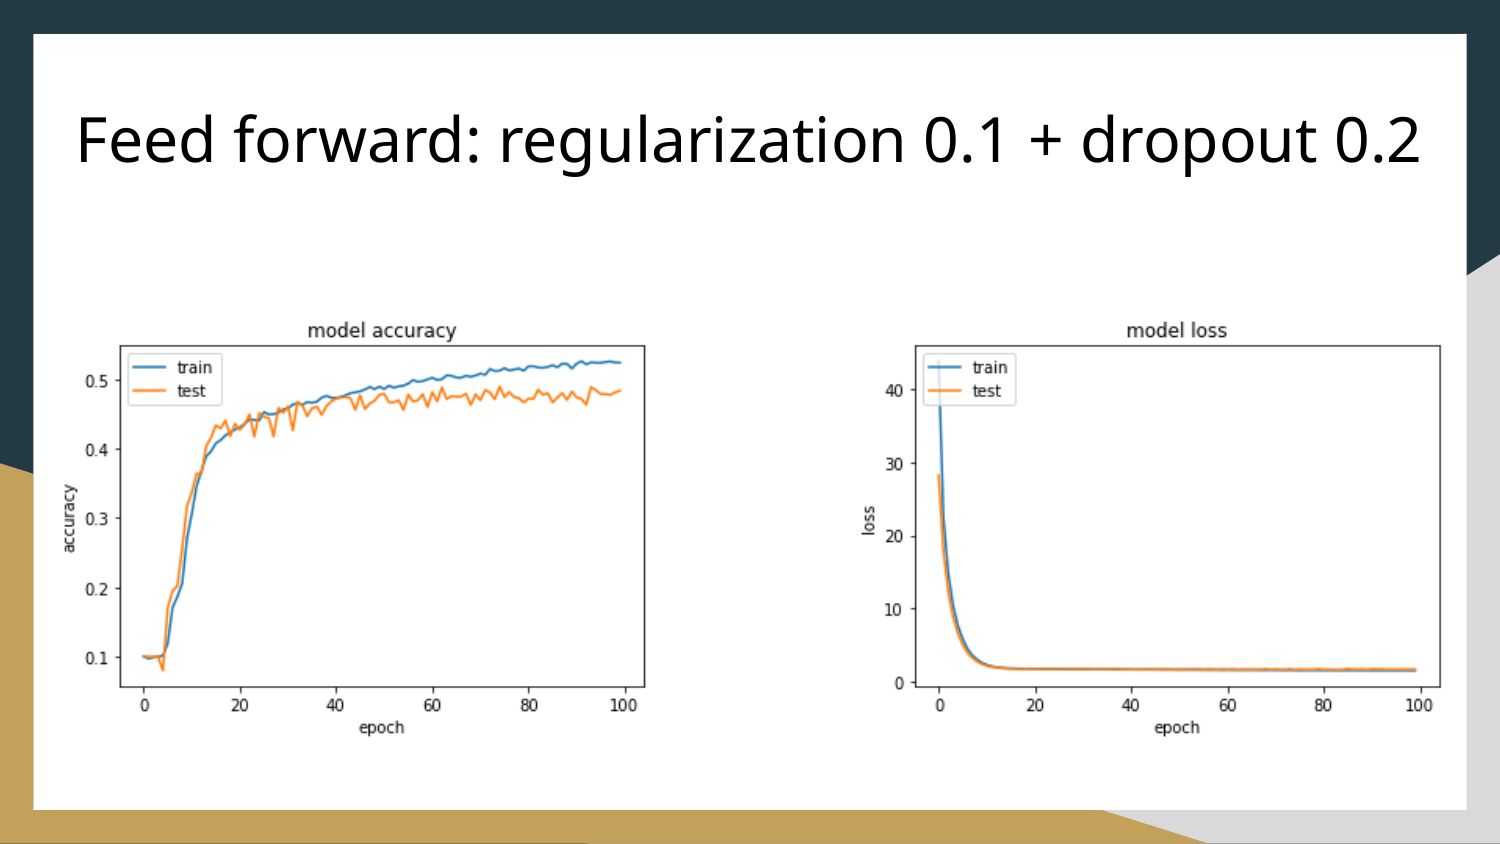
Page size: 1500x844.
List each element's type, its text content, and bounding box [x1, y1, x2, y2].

picture [51, 311, 655, 746]
picture [851, 311, 1449, 746]
title Feed forward: regularization 0.1 + dropout 0.2 [51, 85, 1449, 216]
